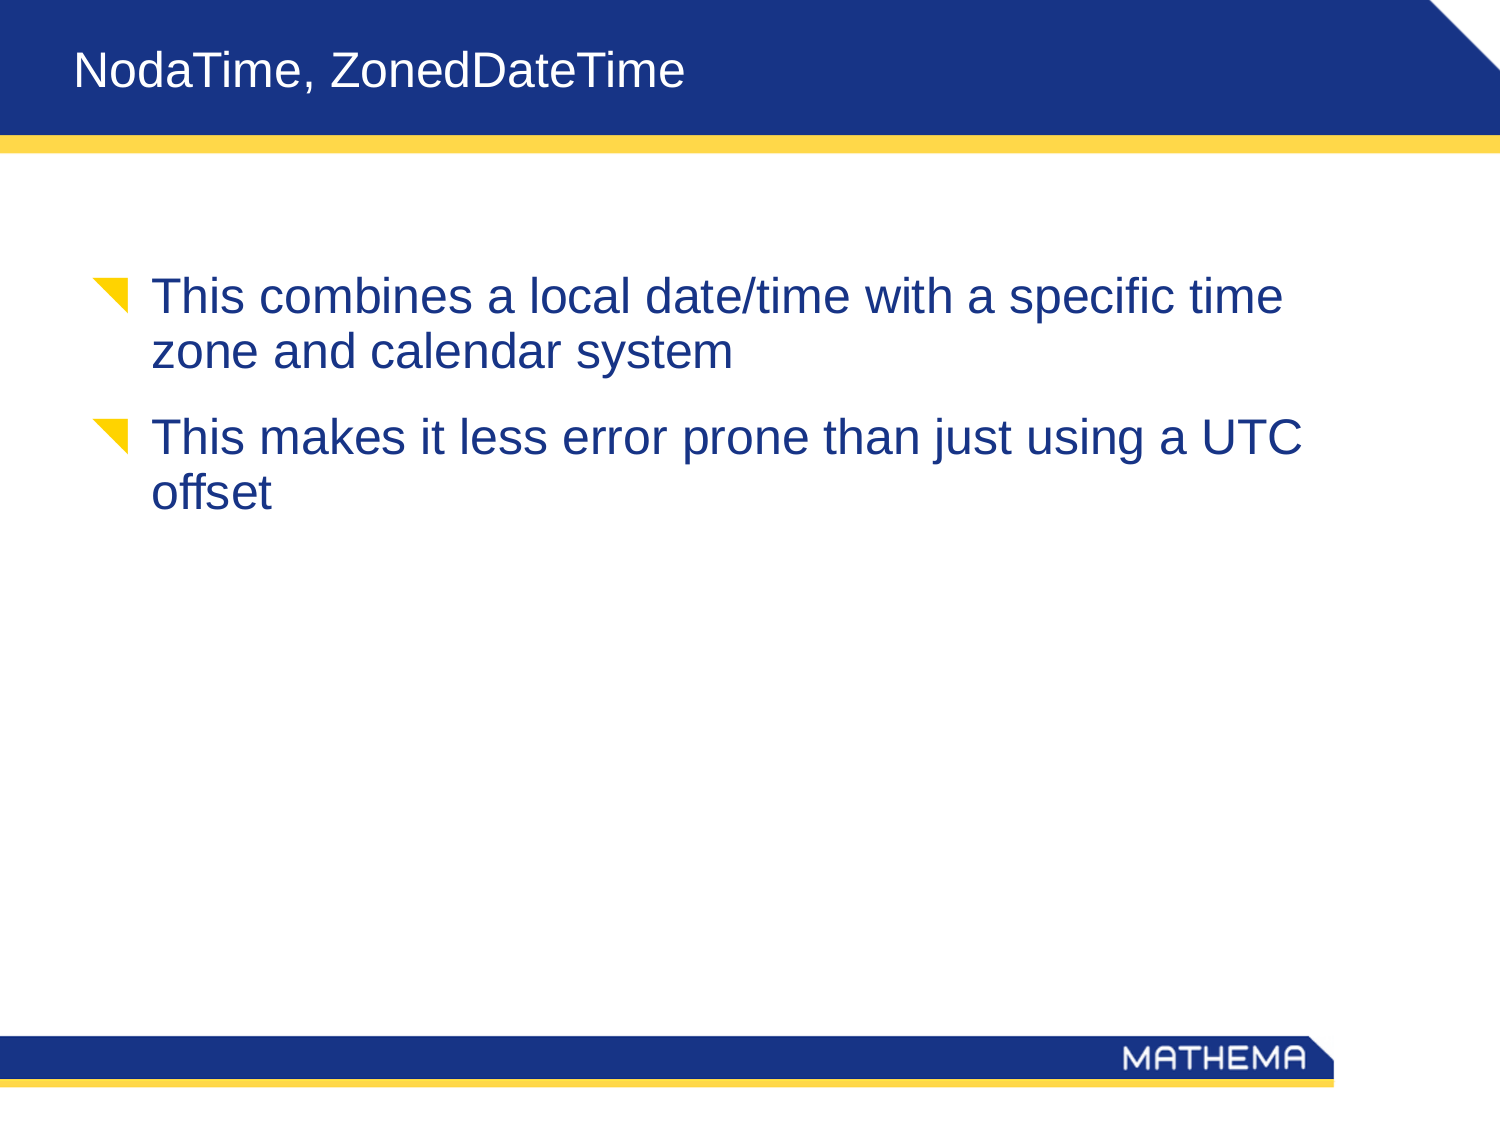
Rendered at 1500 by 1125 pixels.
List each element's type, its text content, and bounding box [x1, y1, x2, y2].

list This combines a local date/time with a specific time zone and calendar system This makes it less error prone than just using a UTC offset [92, 267, 1386, 1033]
picture [0, 0, 1500, 1125]
title NodaTime, ZonedDateTime [73, 40, 1276, 100]
